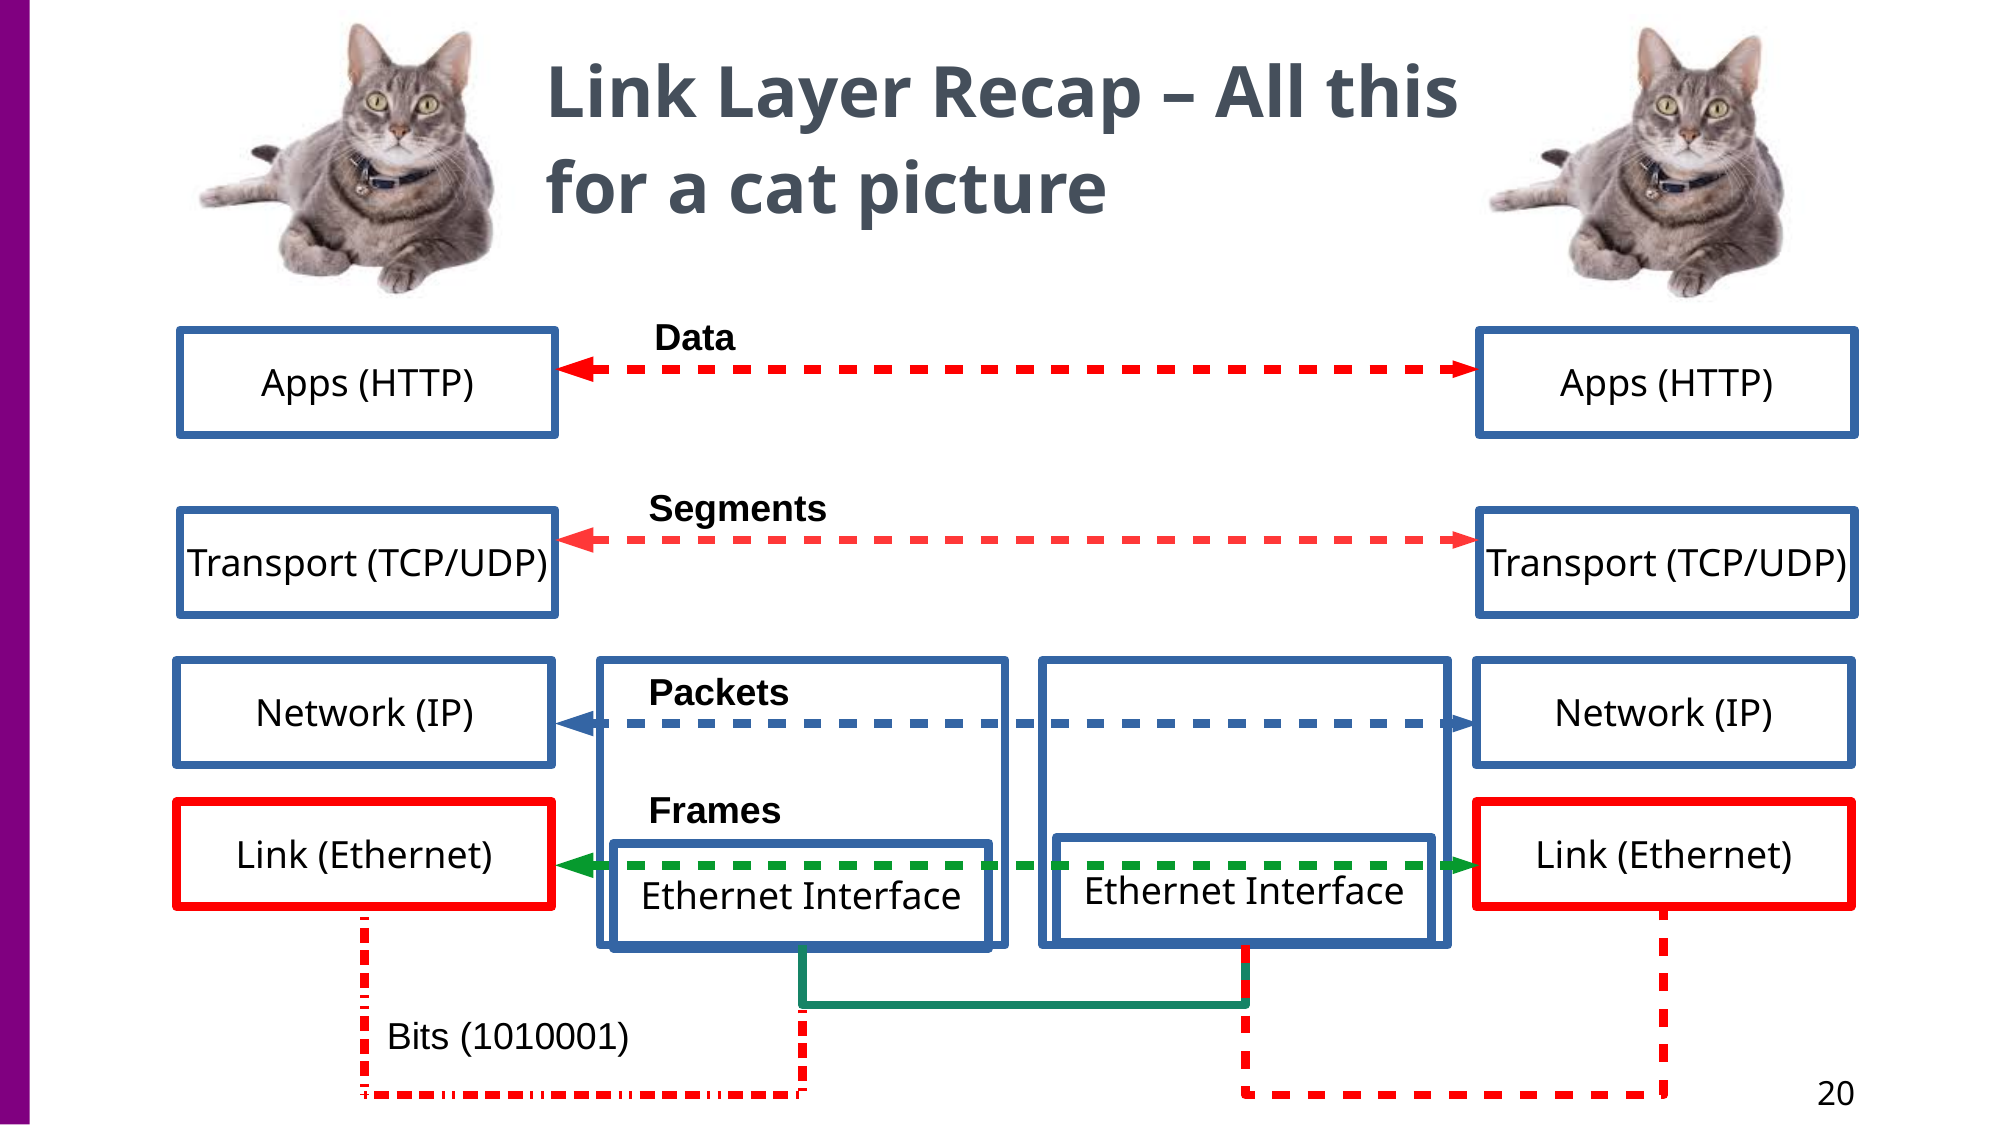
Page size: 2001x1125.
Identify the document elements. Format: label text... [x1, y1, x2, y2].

text_box Frames [633, 781, 797, 839]
text_box Transport (TCP/UDP) [1479, 510, 1855, 616]
text_box Apps (HTTP) [180, 329, 556, 436]
text_box Link Layer Recap – All this for a cat picture [530, 33, 1486, 308]
picture [165, 10, 590, 300]
text_box Network (IP) [1476, 660, 1852, 766]
text_box Packets [633, 663, 805, 721]
text_box Network (IP) [176, 660, 552, 766]
text_box Link (Ethernet) [176, 801, 552, 907]
text_box Ethernet Interface [613, 843, 989, 941]
text_box Transport (TCP/UDP) [180, 510, 556, 616]
text_box Bits (1010001) [372, 1008, 646, 1066]
text_box Link (Ethernet) [1476, 801, 1852, 907]
text_box Segments [633, 479, 843, 537]
text_box Ethernet Interface [1056, 837, 1432, 941]
text_box Data [639, 309, 751, 367]
picture [1455, 14, 1880, 305]
text_box Apps (HTTP) [1479, 329, 1855, 436]
